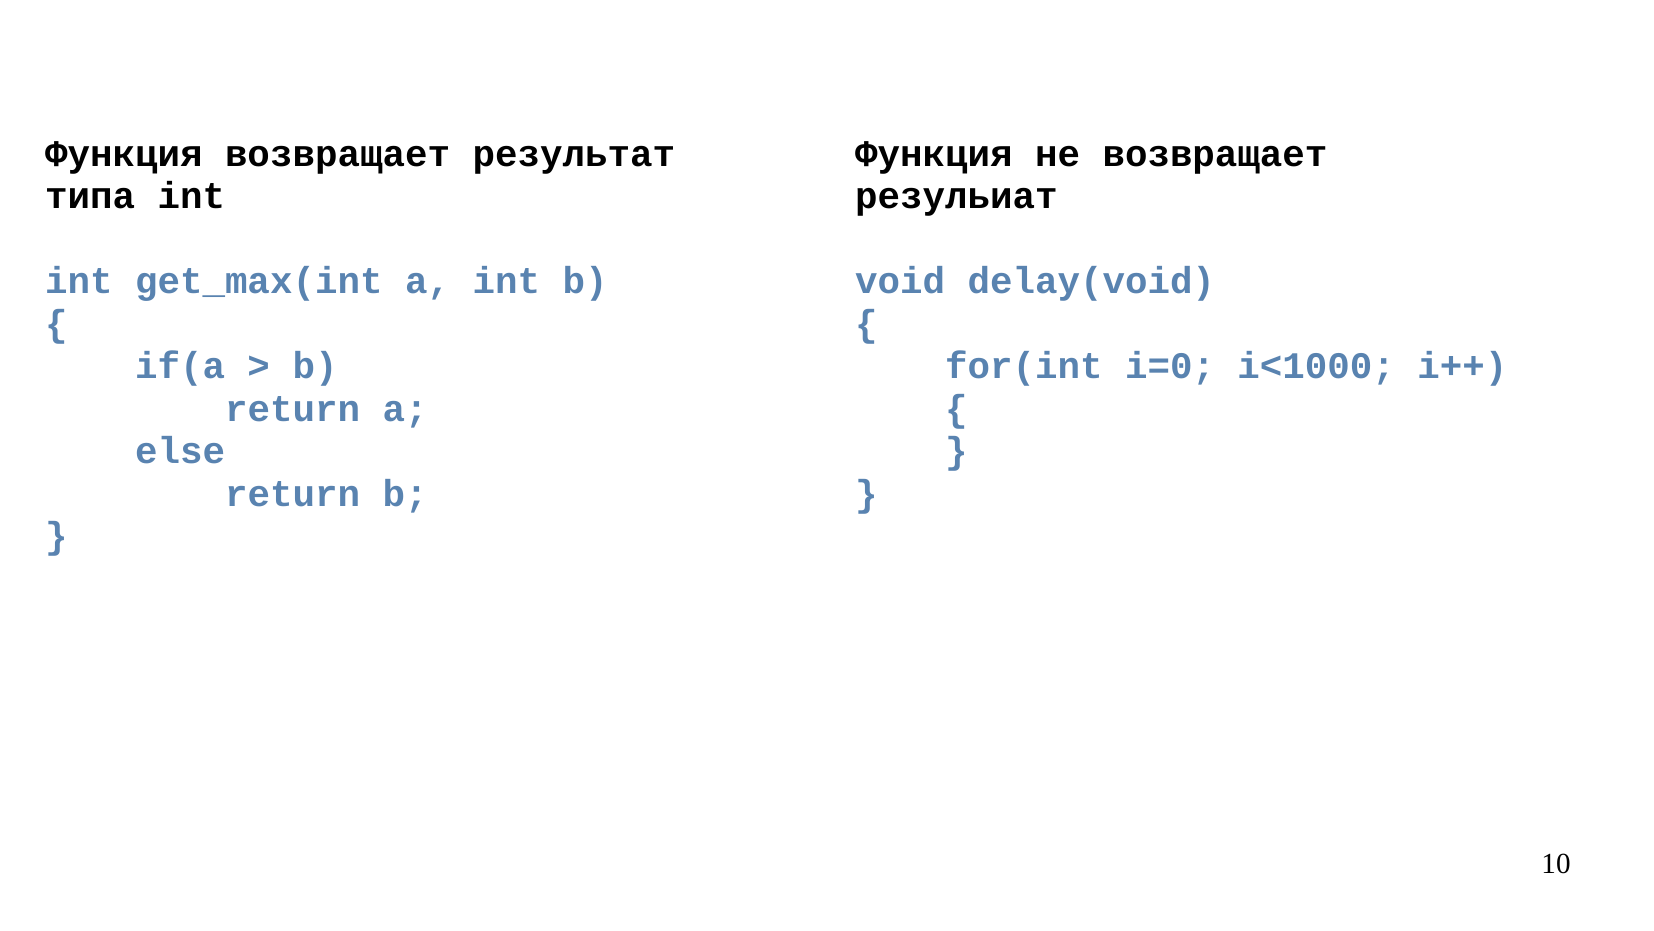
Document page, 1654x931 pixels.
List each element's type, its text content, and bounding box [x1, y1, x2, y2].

list Функция возвращает результат типа int int get_max(int a, int b) { if(a > b) return a; else return b; } [45, 135, 706, 586]
list Функция не возвращает резульиат void delay(void) { for(int i=0; i<1000; i++) { } } [855, 135, 1516, 526]
